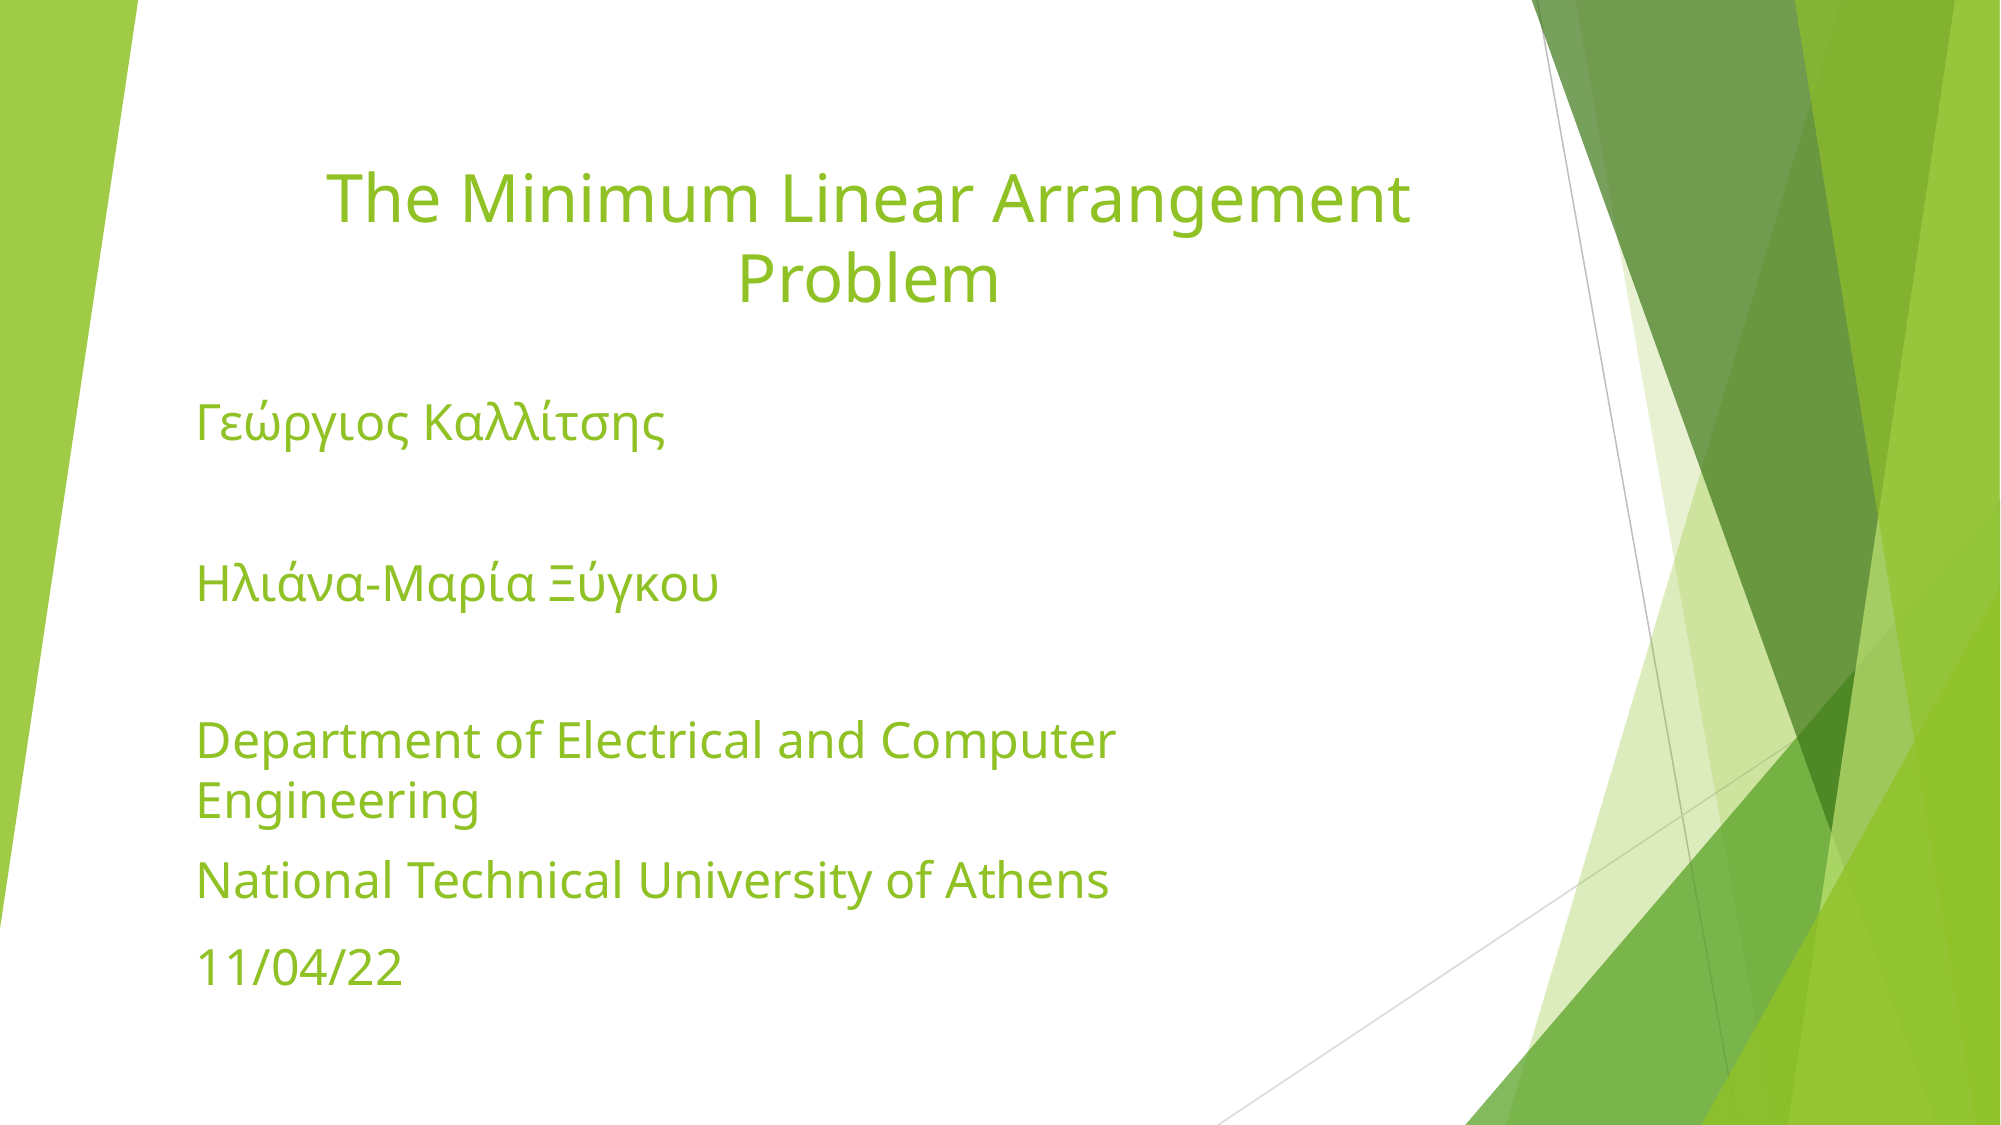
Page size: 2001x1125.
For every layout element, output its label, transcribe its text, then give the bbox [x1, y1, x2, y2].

text_box Department of Electrical and Computer Engineering National Technical University of Athens [180, 700, 1414, 858]
title The Minimum Linear Arrangement Problem [232, 53, 1507, 324]
subtitle Γεώργιος Καλλίτσης Ηλιάνα-Μαρία Ξύγκου [180, 382, 1455, 540]
text_box 11/04/22 [180, 927, 1072, 1004]
